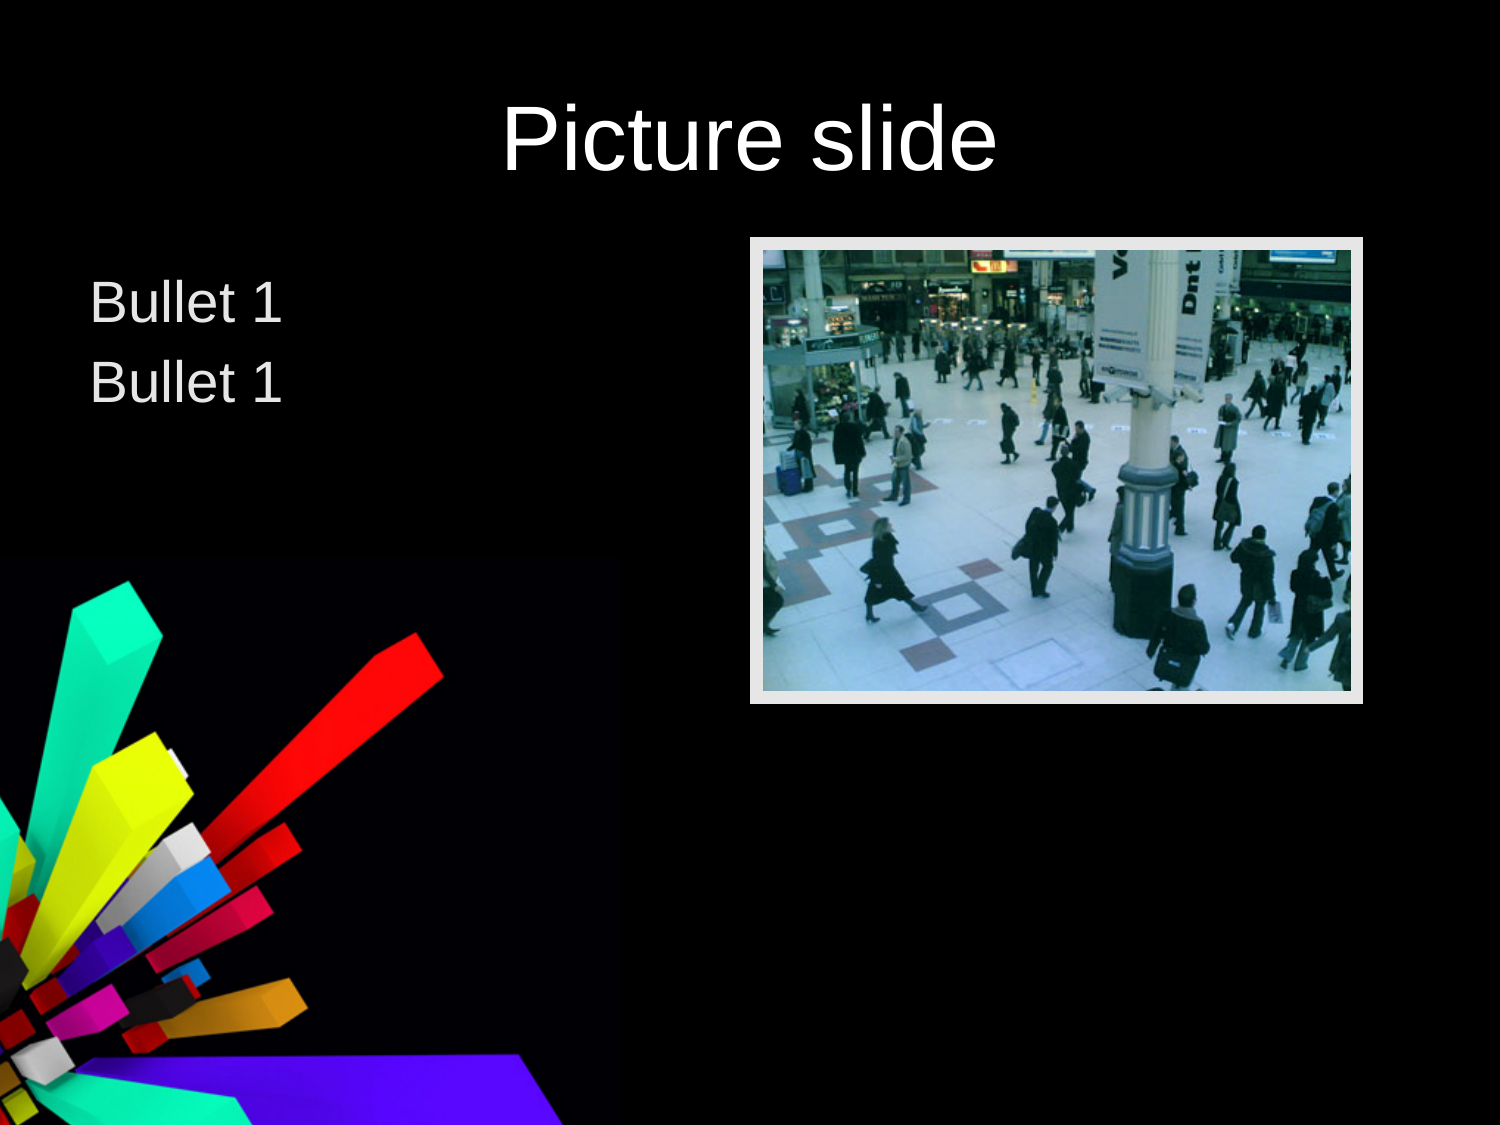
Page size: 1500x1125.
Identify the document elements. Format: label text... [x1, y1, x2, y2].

title Picture slide [75, 45, 1426, 233]
picture [762, 249, 1351, 692]
picture [0, 557, 621, 1125]
list Bullet 1 Bullet 1 [74, 262, 737, 870]
